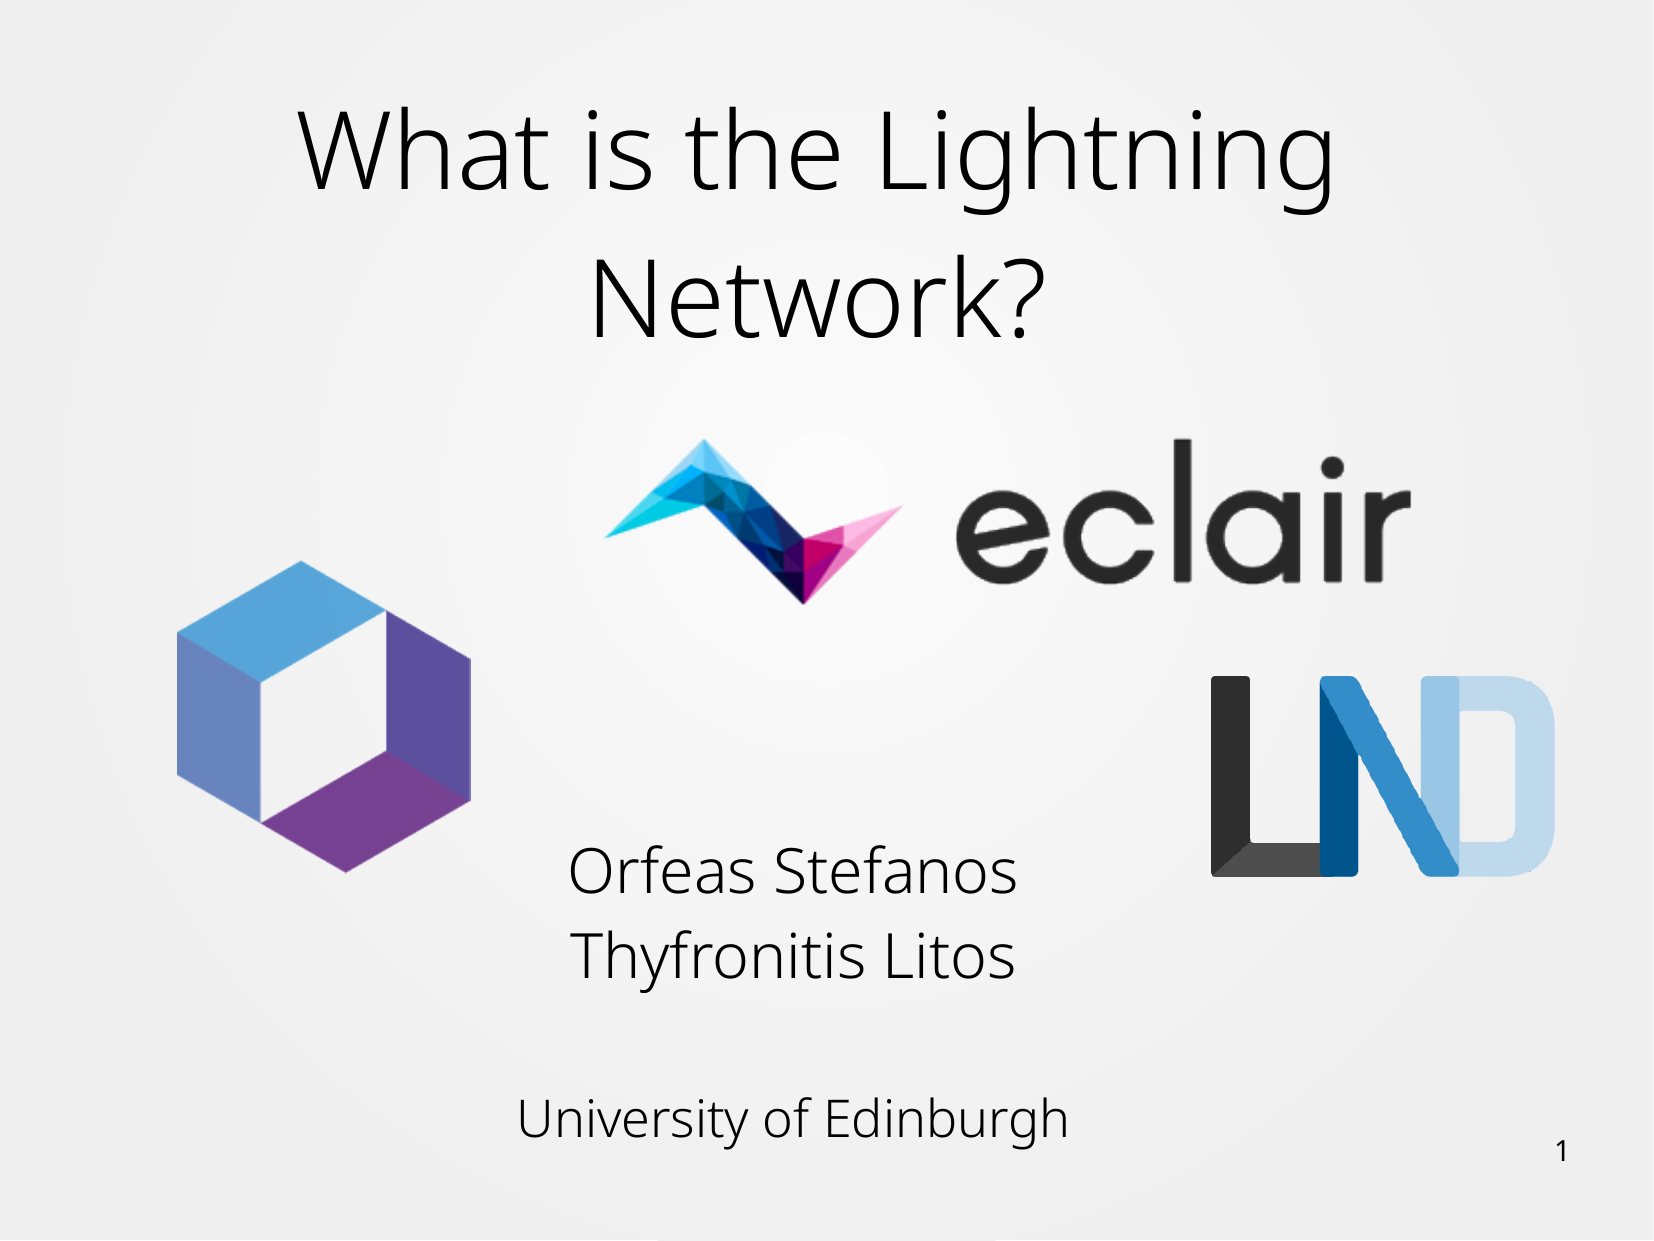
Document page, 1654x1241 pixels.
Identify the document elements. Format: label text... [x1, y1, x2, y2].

picture [590, 413, 1636, 971]
title What is the Lightning Network? [295, 29, 1359, 414]
picture [177, 560, 471, 874]
title Orfeas Stefanos Thyfronitis Litos University of Edinburgh [516, 826, 1137, 1123]
